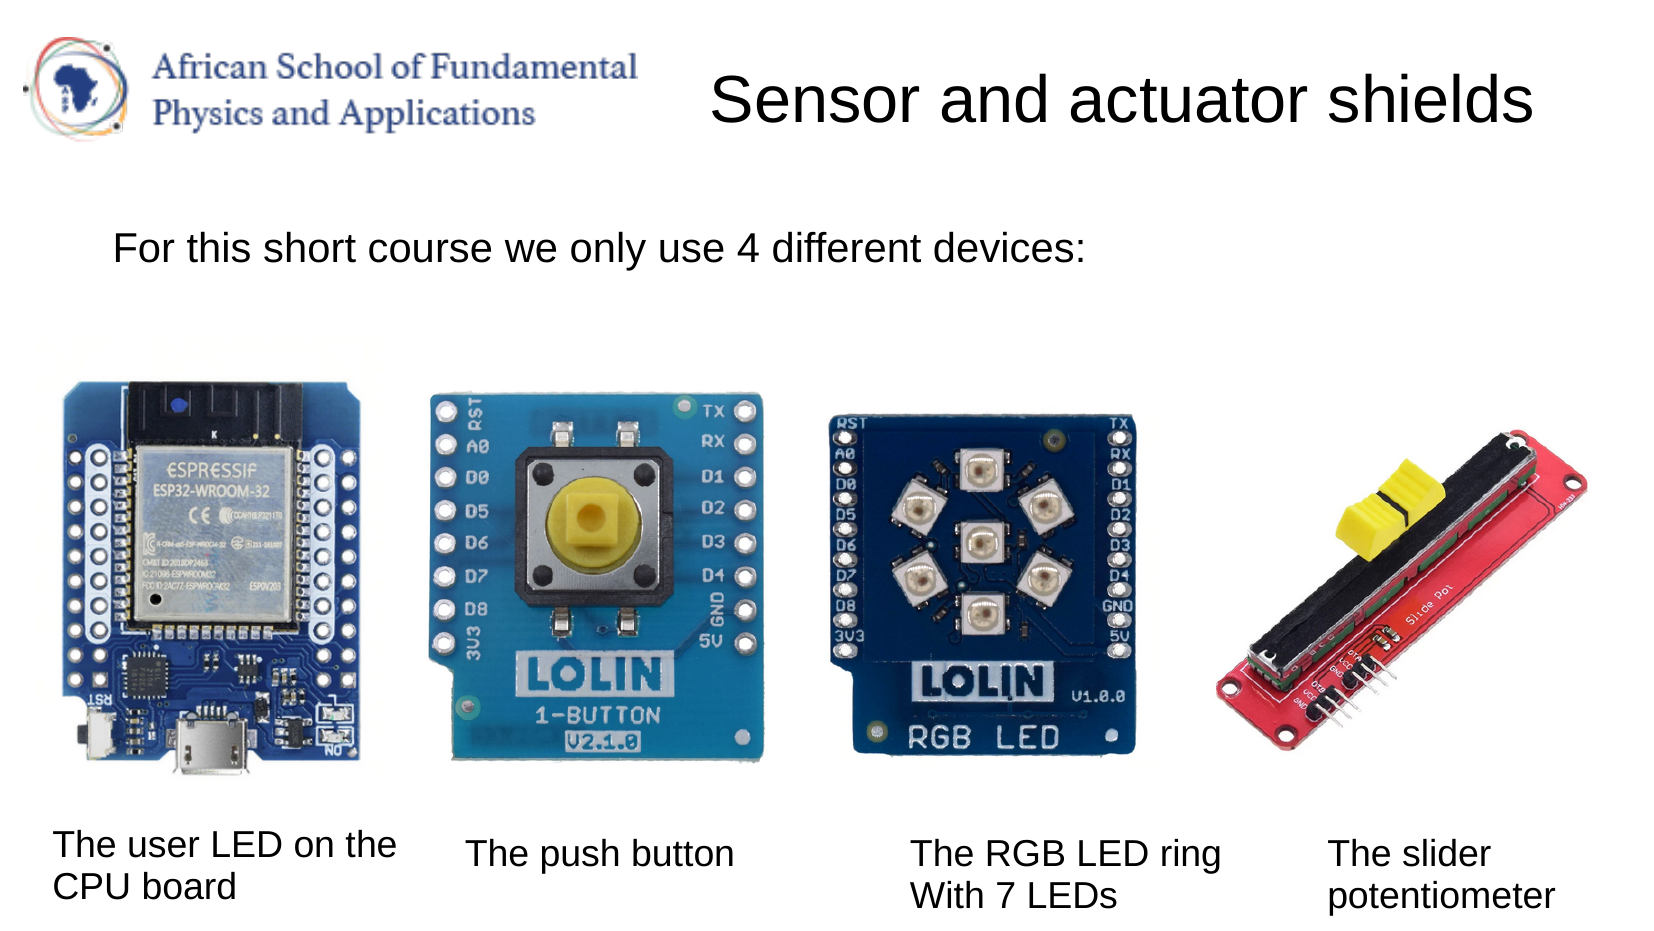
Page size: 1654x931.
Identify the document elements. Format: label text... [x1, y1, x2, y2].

picture [37, 337, 384, 791]
picture [1180, 418, 1601, 765]
list For this short course we only use 4 different devices: [112, 225, 1601, 765]
text_box The user LED on the CPU board [37, 816, 413, 916]
text_box The RGB LED ring With 7 LEDs [895, 825, 1238, 924]
picture [793, 399, 1163, 765]
title Sensor and actuator shields [635, 21, 1610, 177]
picture [398, 374, 788, 777]
text_box The slider potentiometer [1312, 825, 1571, 924]
text_box The push button [450, 825, 751, 882]
picture [23, 37, 635, 142]
